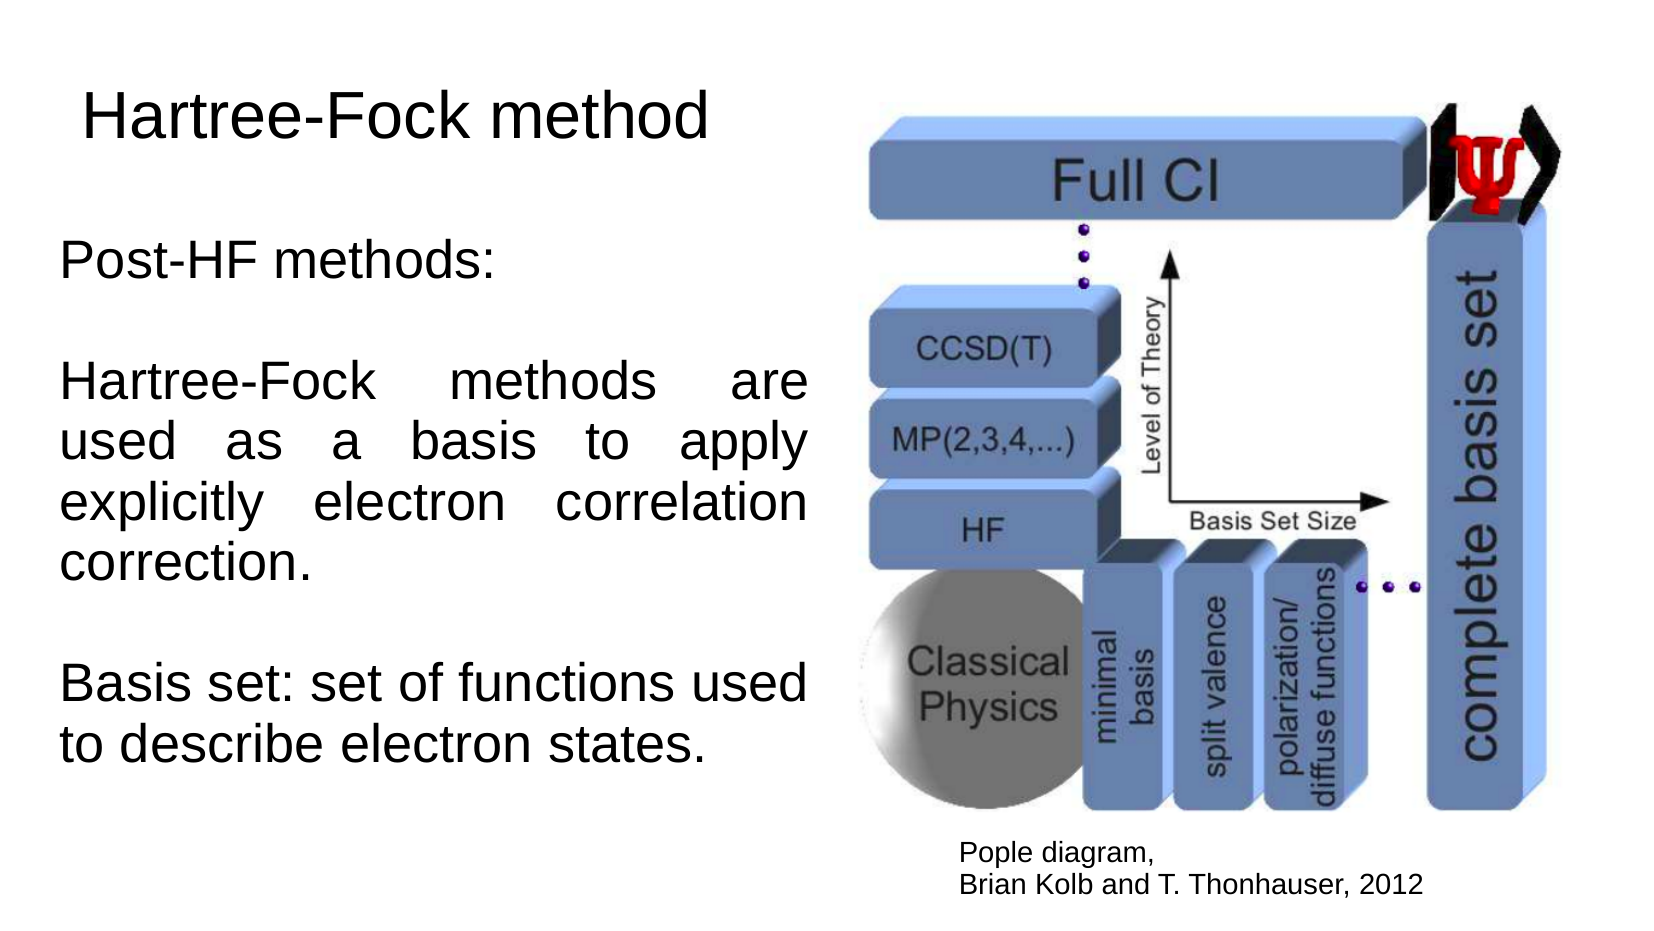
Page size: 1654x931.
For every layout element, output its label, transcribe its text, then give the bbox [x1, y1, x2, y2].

picture [840, 101, 1572, 823]
text_box Post-HF methods: Hartree-Fock methods are used as a basis to apply explicitly electron correlation correction. Basis set: set of functions used to describe electron states. [45, 221, 826, 782]
title Hartree-Fock method [81, 37, 1571, 193]
text_box Pople diagram, Brian Kolb and T. Thonhauser, 2012 [944, 828, 1620, 909]
